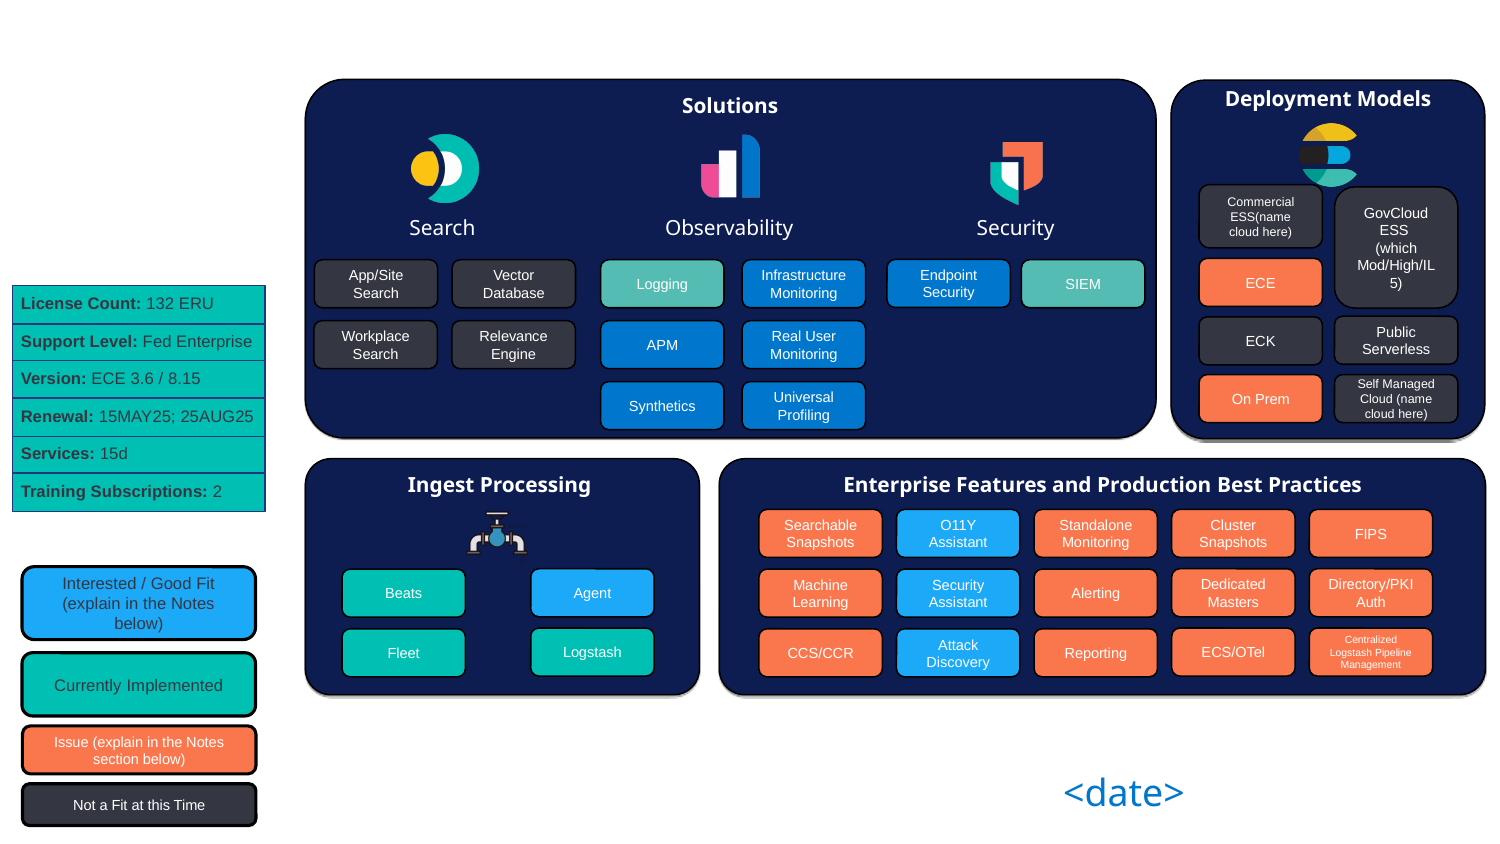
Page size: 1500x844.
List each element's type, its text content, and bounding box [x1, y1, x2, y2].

picture [465, 501, 529, 565]
text_box On Prem [1198, 374, 1323, 423]
text_box Standalone Monitoring [1034, 509, 1158, 558]
text_box O11Y Assistant [896, 509, 1020, 558]
picture [1299, 123, 1357, 187]
text_box ECK [1198, 316, 1323, 365]
text_box Support Level: Fed Enterprise [12, 324, 266, 360]
text_box [719, 458, 1486, 695]
text_box GovCloud ESS (which Mod/High/IL5) [1334, 186, 1458, 309]
text_box Issue (explain in the Notes section below) [22, 725, 256, 774]
text_box Centralized Logstash Pipeline Management [1309, 627, 1433, 677]
text_box App/Site Search [314, 259, 438, 308]
text_box Endpoint Security [886, 259, 1011, 308]
text_box Directory/PKI Auth [1309, 568, 1433, 617]
text_box Infrastructure Monitoring [742, 259, 866, 308]
text_box License Count: 132 ERU [12, 285, 266, 324]
text_box Currently Implemented [21, 652, 256, 716]
text_box Self Managed Cloud (name cloud here) [1334, 374, 1458, 423]
text_box Security Assistant [896, 569, 1020, 618]
text_box Vector Database [452, 259, 576, 308]
text_box Training Subscriptions: 2 [12, 473, 266, 512]
text_box Searchable Snapshots [758, 509, 883, 558]
text_box Deployment Models [1208, 78, 1448, 112]
text_box Beats [341, 569, 466, 618]
text_box Services: 15d [12, 437, 266, 473]
text_box Ingest Processing [389, 464, 616, 498]
text_box Cluster Snapshots [1171, 509, 1296, 558]
picture [980, 134, 1053, 213]
picture [411, 134, 479, 203]
text_box Machine Learning [758, 569, 883, 618]
text_box Reporting [1034, 628, 1158, 677]
text_box Logstash [530, 627, 655, 677]
text_box FIPS [1309, 509, 1433, 558]
text_box Attack Discovery [896, 628, 1020, 677]
text_box Commercial ESS(name cloud here) [1198, 184, 1323, 248]
text_box Real User Monitoring [742, 320, 866, 369]
text_box ECS/OTel [1171, 627, 1296, 677]
text_box <date> [1048, 753, 1318, 821]
text_box Renewal: 15MAY25; 25AUG25 [12, 398, 266, 437]
text_box Enterprise Features and Production Best Practices [820, 464, 1385, 498]
text_box Relevance Engine [451, 320, 576, 369]
text_box SIEM [1021, 259, 1145, 308]
text_box [305, 458, 700, 695]
text_box Interested / Good Fit (explain in the Notes below) [21, 566, 256, 640]
text_box ECE [1198, 258, 1323, 307]
text_box Not a Fit at this Time [22, 783, 256, 826]
text_box Search [359, 206, 531, 241]
text_box Version: ECE 3.6 / 8.15 [12, 360, 266, 398]
picture [694, 127, 767, 205]
text_box Fleet [341, 628, 466, 677]
text_box Public Serverless [1334, 316, 1458, 365]
text_box APM [600, 320, 725, 369]
text_box Dedicated Masters [1171, 568, 1296, 617]
text_box Synthetics [600, 381, 725, 430]
text_box Security [933, 206, 1104, 241]
text_box Universal Profiling [742, 381, 866, 430]
text_box Solutions [563, 84, 897, 118]
text_box Alerting [1034, 569, 1158, 618]
text_box [305, 79, 1157, 438]
text_box [1171, 80, 1485, 439]
text_box Agent [530, 568, 655, 617]
text_box Workplace Search [313, 320, 438, 369]
text_box Observability [646, 206, 817, 241]
text_box Logging [600, 259, 725, 308]
text_box CCS/CCR [758, 628, 883, 677]
